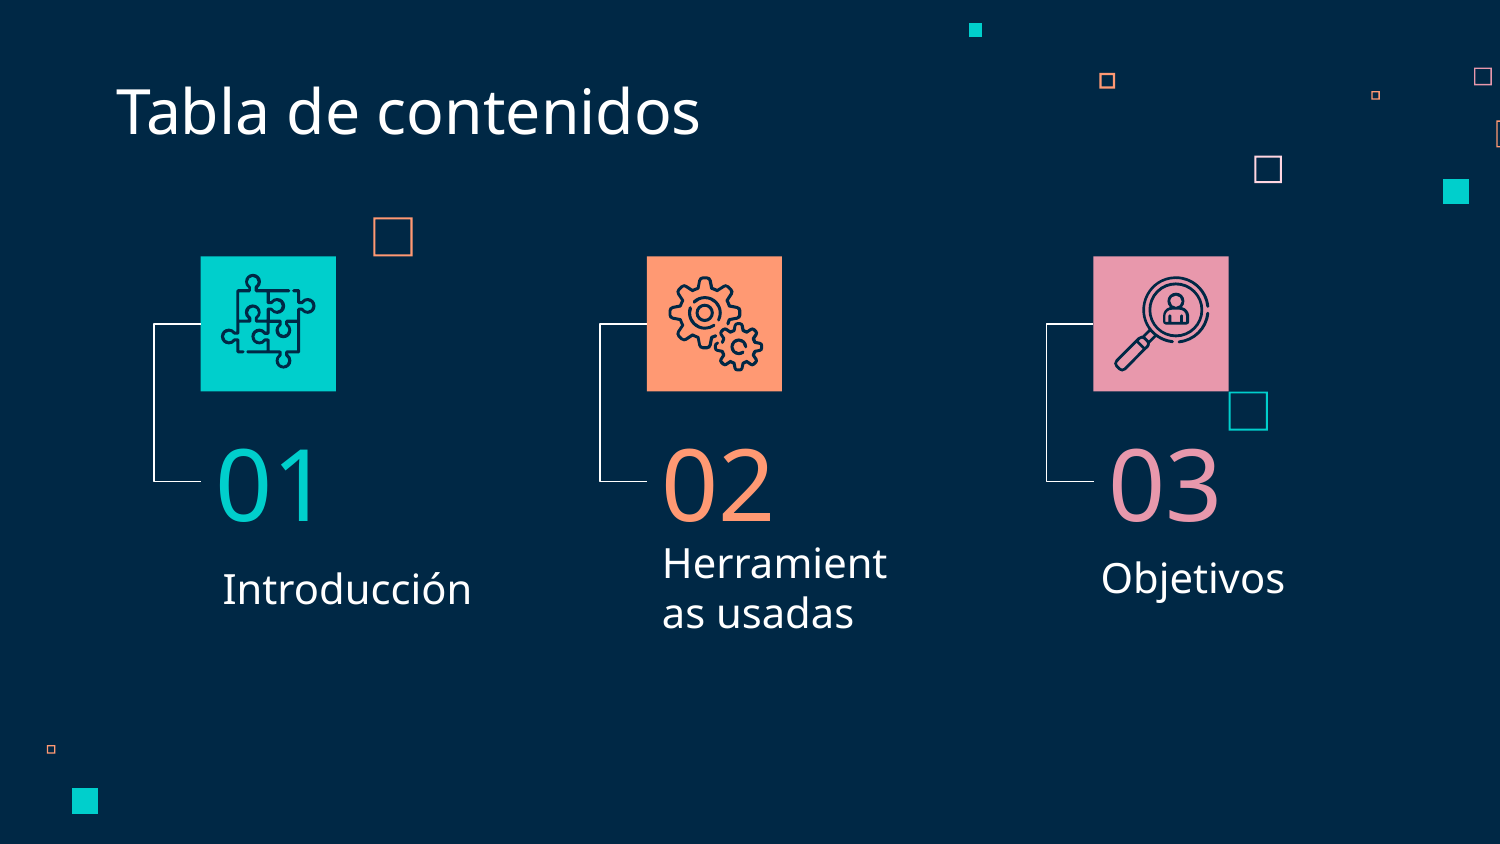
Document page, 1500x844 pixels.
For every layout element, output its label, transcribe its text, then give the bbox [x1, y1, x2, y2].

title Herramientas usadas [646, 557, 906, 652]
title 02 [646, 434, 935, 529]
title 03 [1093, 434, 1382, 529]
title Objetivos [1085, 521, 1456, 617]
text_box [200, 256, 336, 392]
text_box [1093, 256, 1268, 431]
title 01 [200, 434, 489, 529]
title Introducción [207, 533, 561, 629]
text_box [646, 256, 782, 392]
text_box [373, 217, 413, 257]
title Tabla de contenidos [101, 67, 853, 163]
